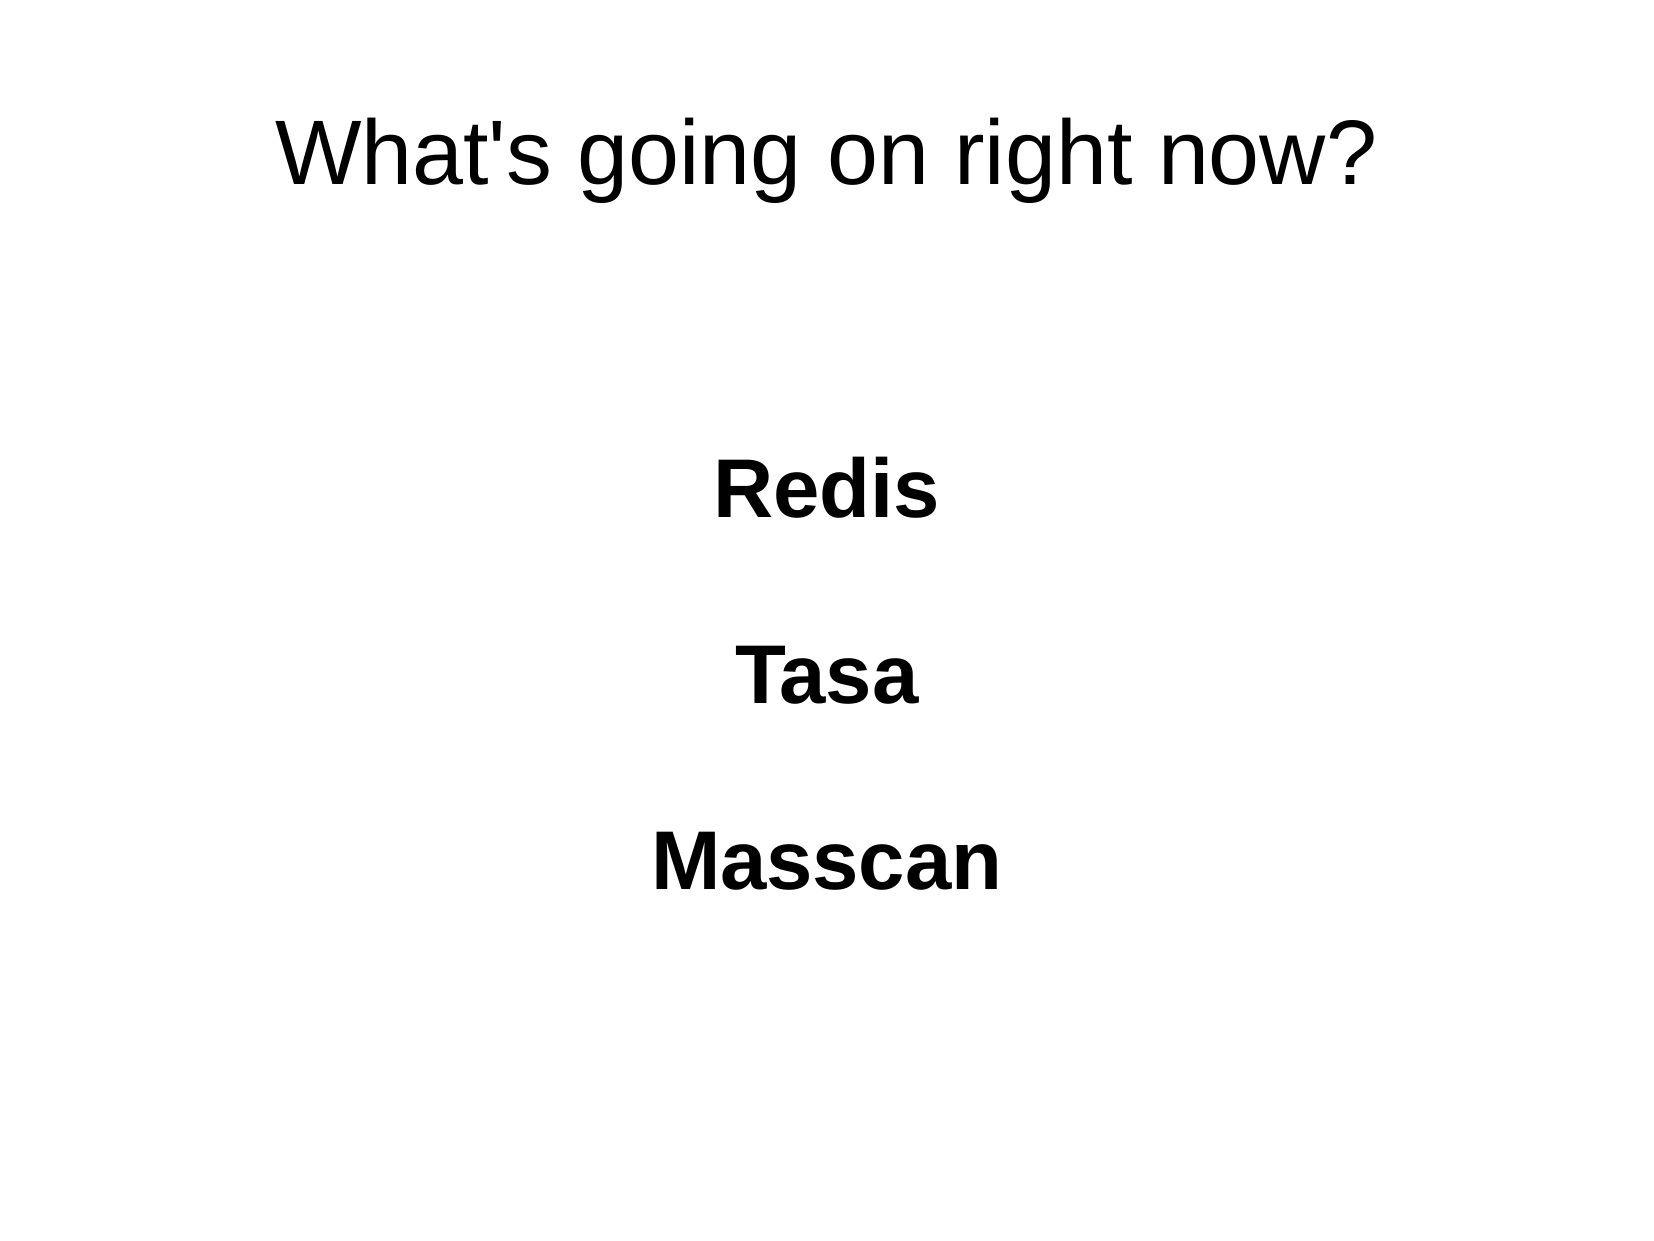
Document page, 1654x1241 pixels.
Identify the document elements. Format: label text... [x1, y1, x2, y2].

subtitle Redis Tasa Masscan [82, 195, 1571, 1156]
title What's going on right now? [82, 49, 1571, 195]
